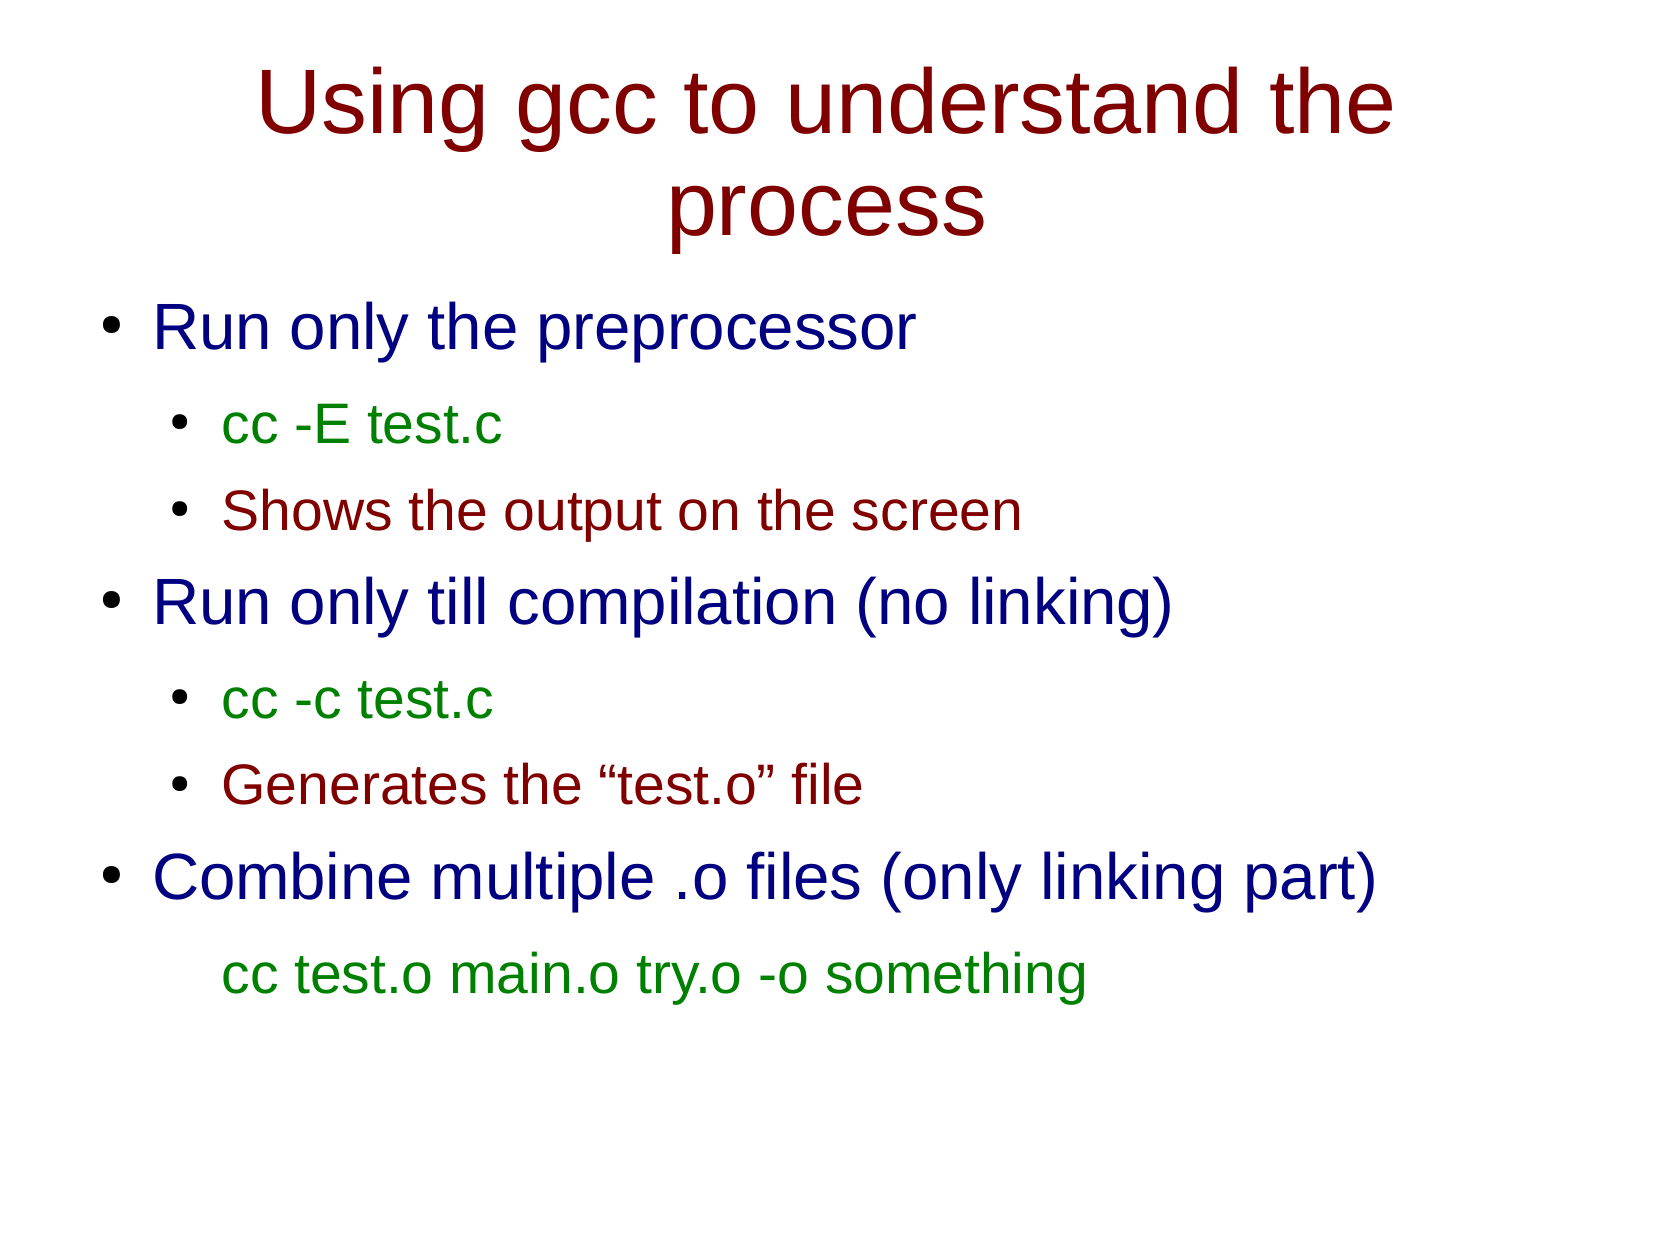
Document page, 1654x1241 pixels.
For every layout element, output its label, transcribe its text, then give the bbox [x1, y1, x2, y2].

title Using gcc to understand the process [82, 49, 1571, 257]
list Run only the preprocessor cc -E test.c Shows the output on the screen Run only till compilation (no linking) cc -c test.c Generates the “test.o” file Combine multiple .o files (only linking part) cc test.o main.o try.o -o something [82, 290, 1571, 1010]
